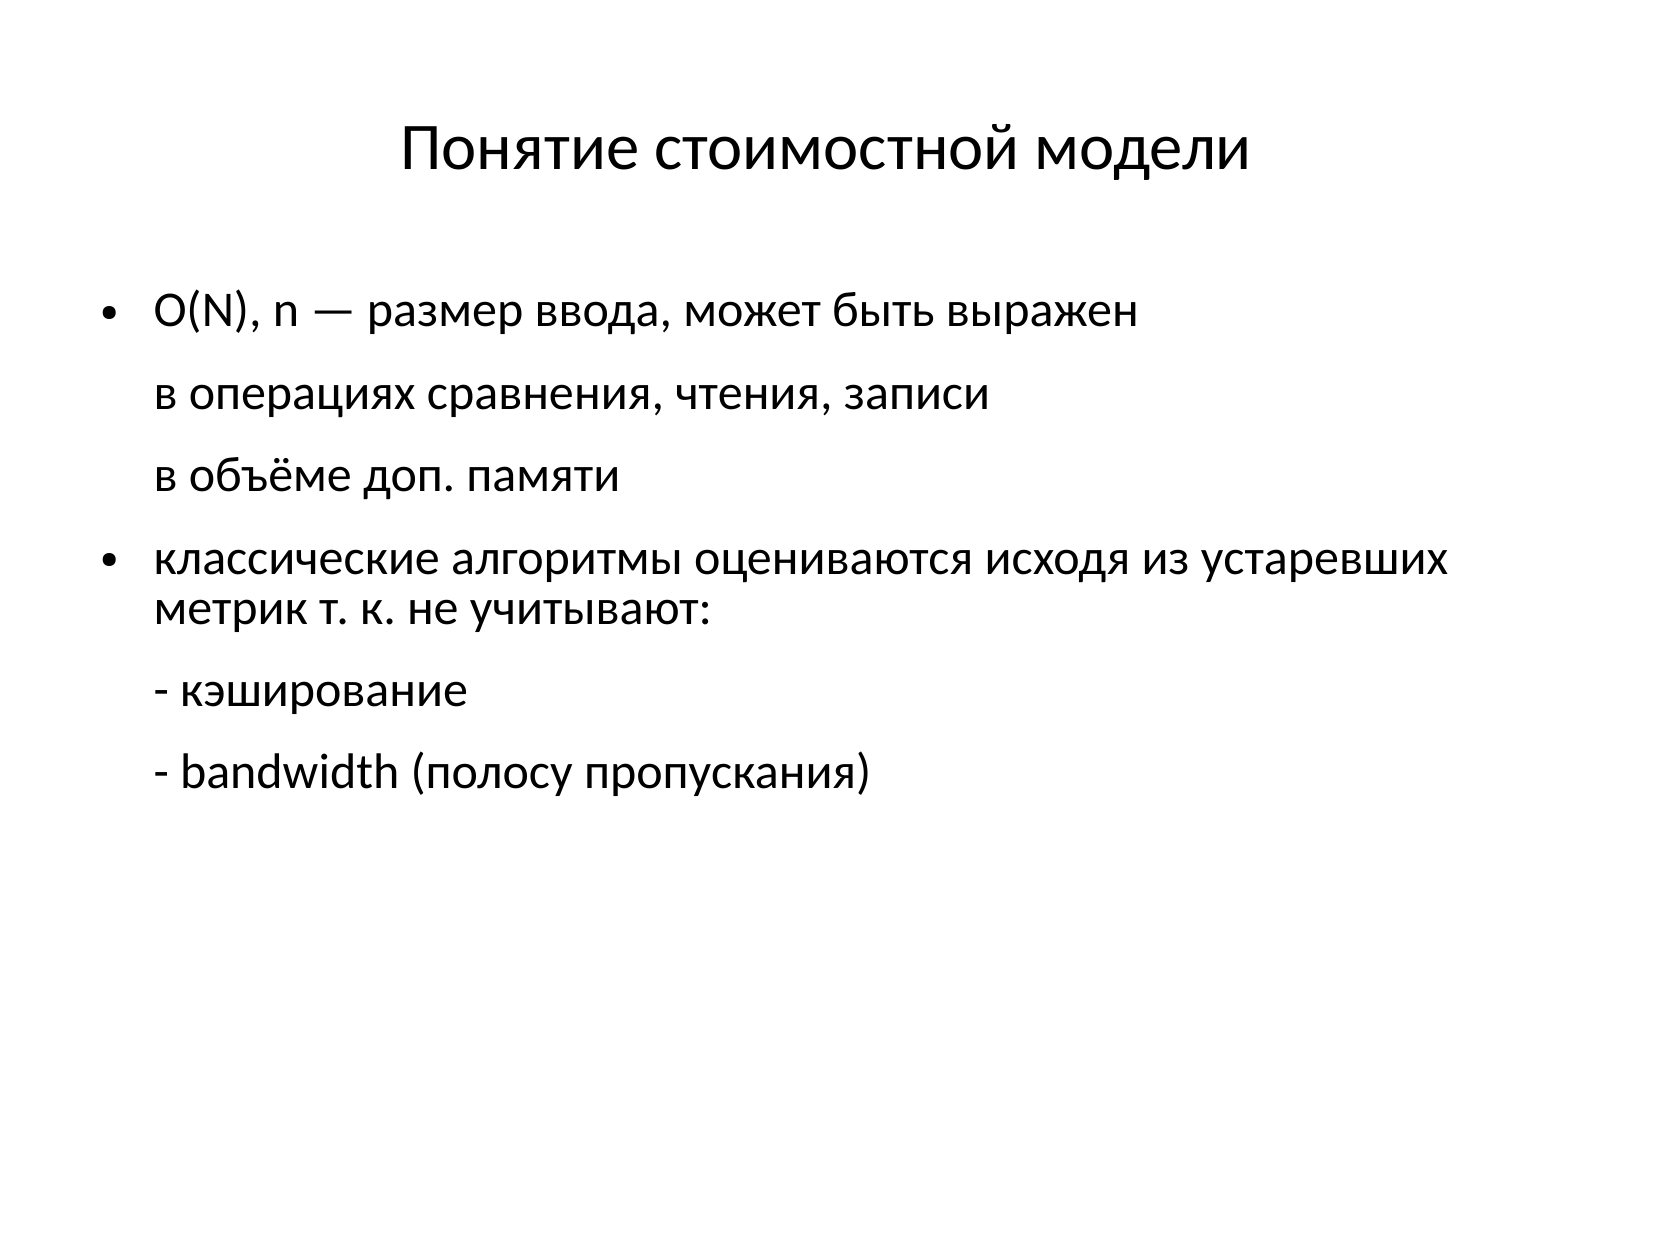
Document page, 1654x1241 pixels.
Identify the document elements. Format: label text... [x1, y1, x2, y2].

list O(N), n — размер ввода, может быть выражен в операциях сравнения, чтения, записи в объёме доп. памяти классические алгоритмы оцениваются исходя из устаревших метрик т. к. не учитывают: - кэширование - bandwidth (полосу пропускания) [82, 289, 1571, 1108]
title Понятие стоимостной модели [82, 49, 1571, 257]
